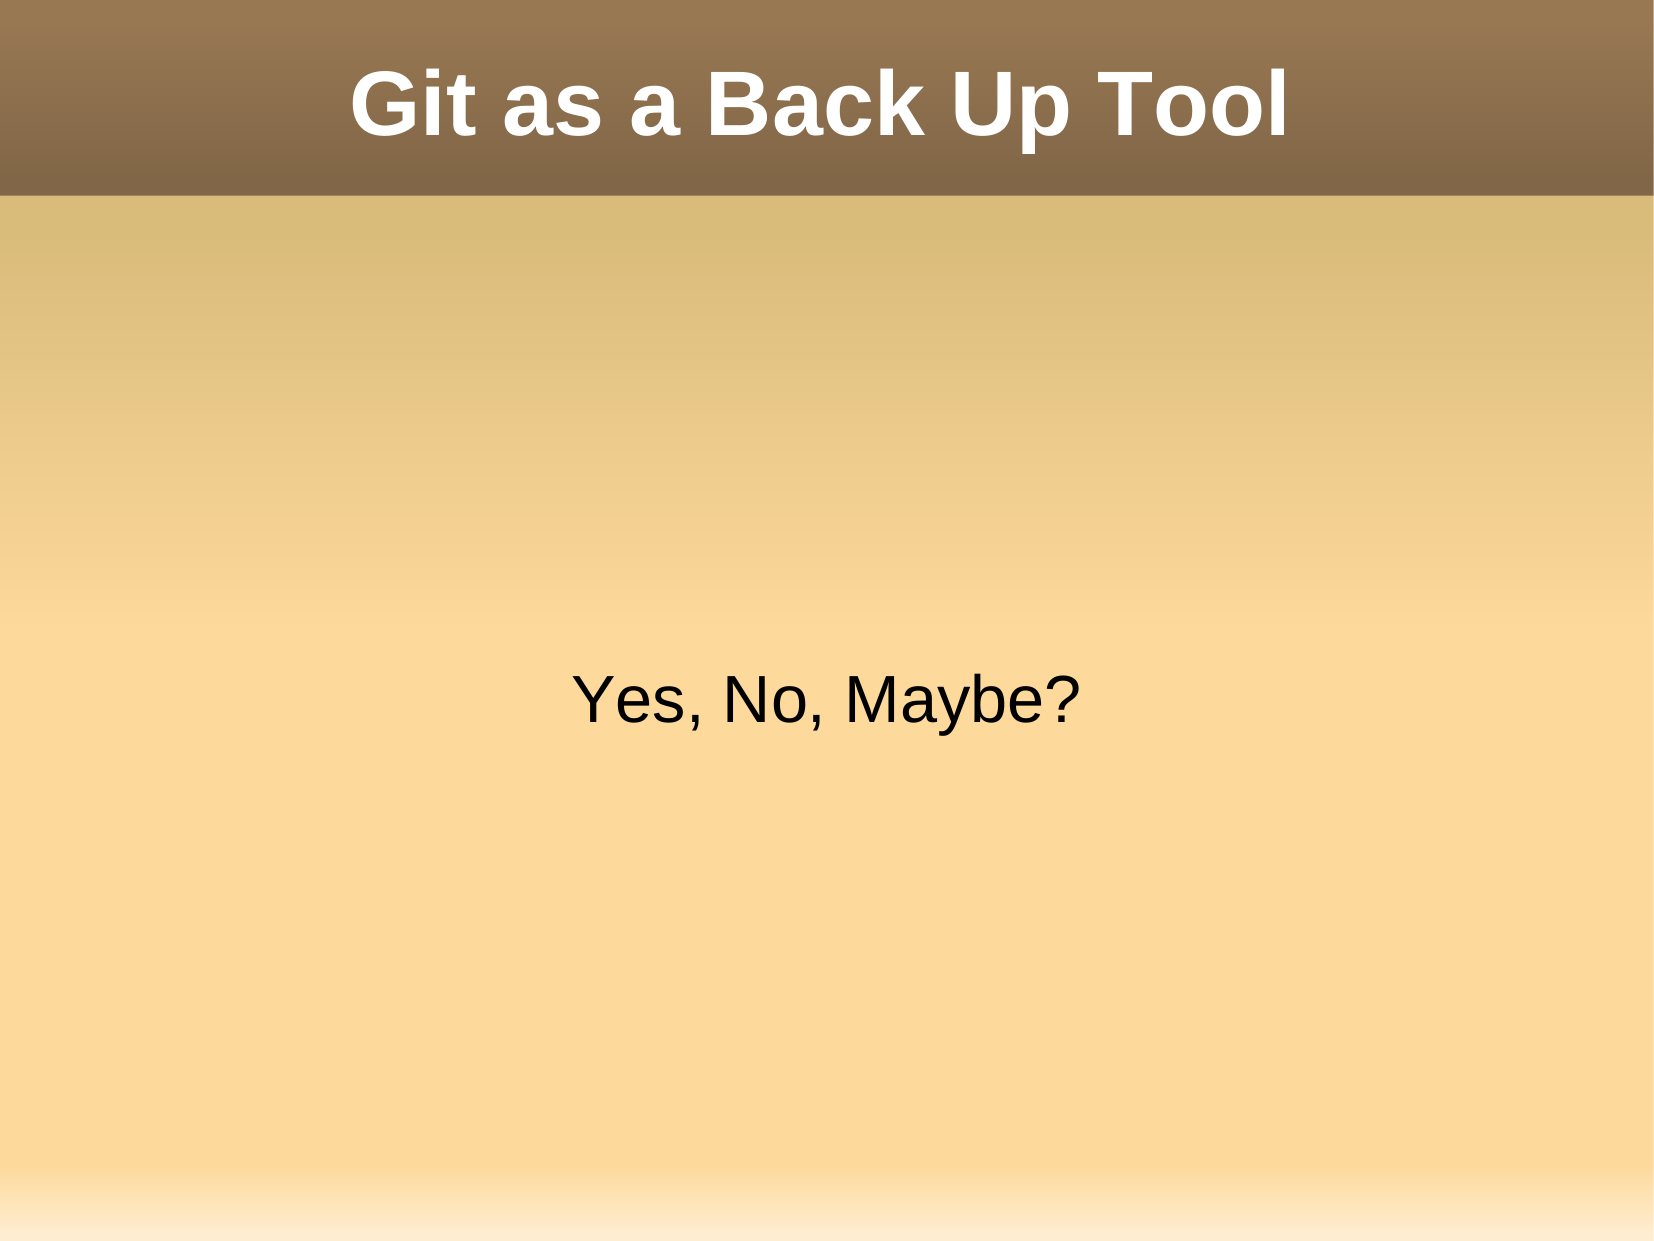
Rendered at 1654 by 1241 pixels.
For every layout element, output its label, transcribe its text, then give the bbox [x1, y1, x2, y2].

picture [0, 0, 1654, 1241]
subtitle Yes, No, Maybe? [82, 297, 1571, 1102]
title Git as a Back Up Tool [76, 0, 1565, 208]
